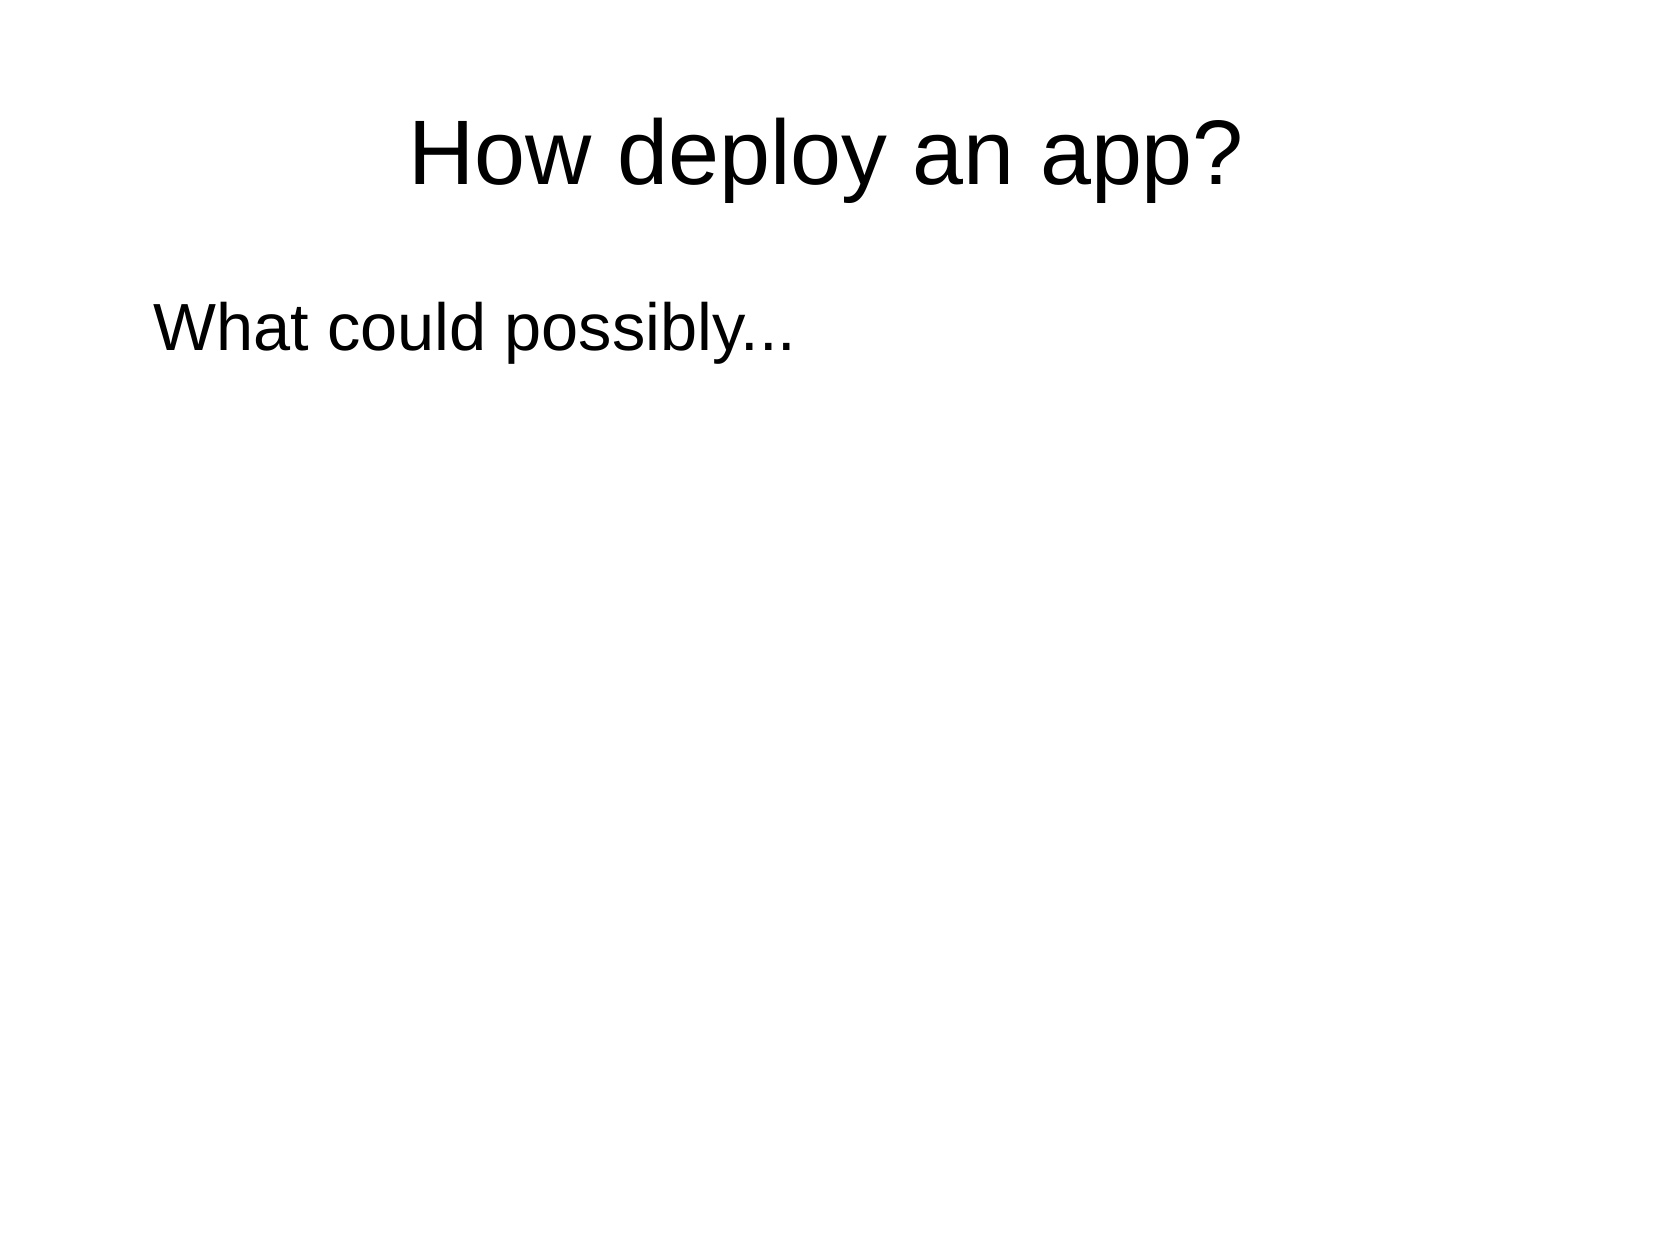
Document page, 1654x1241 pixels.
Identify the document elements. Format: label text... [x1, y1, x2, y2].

list What could possibly... [82, 290, 1571, 1010]
title How deploy an app? [82, 49, 1571, 257]
